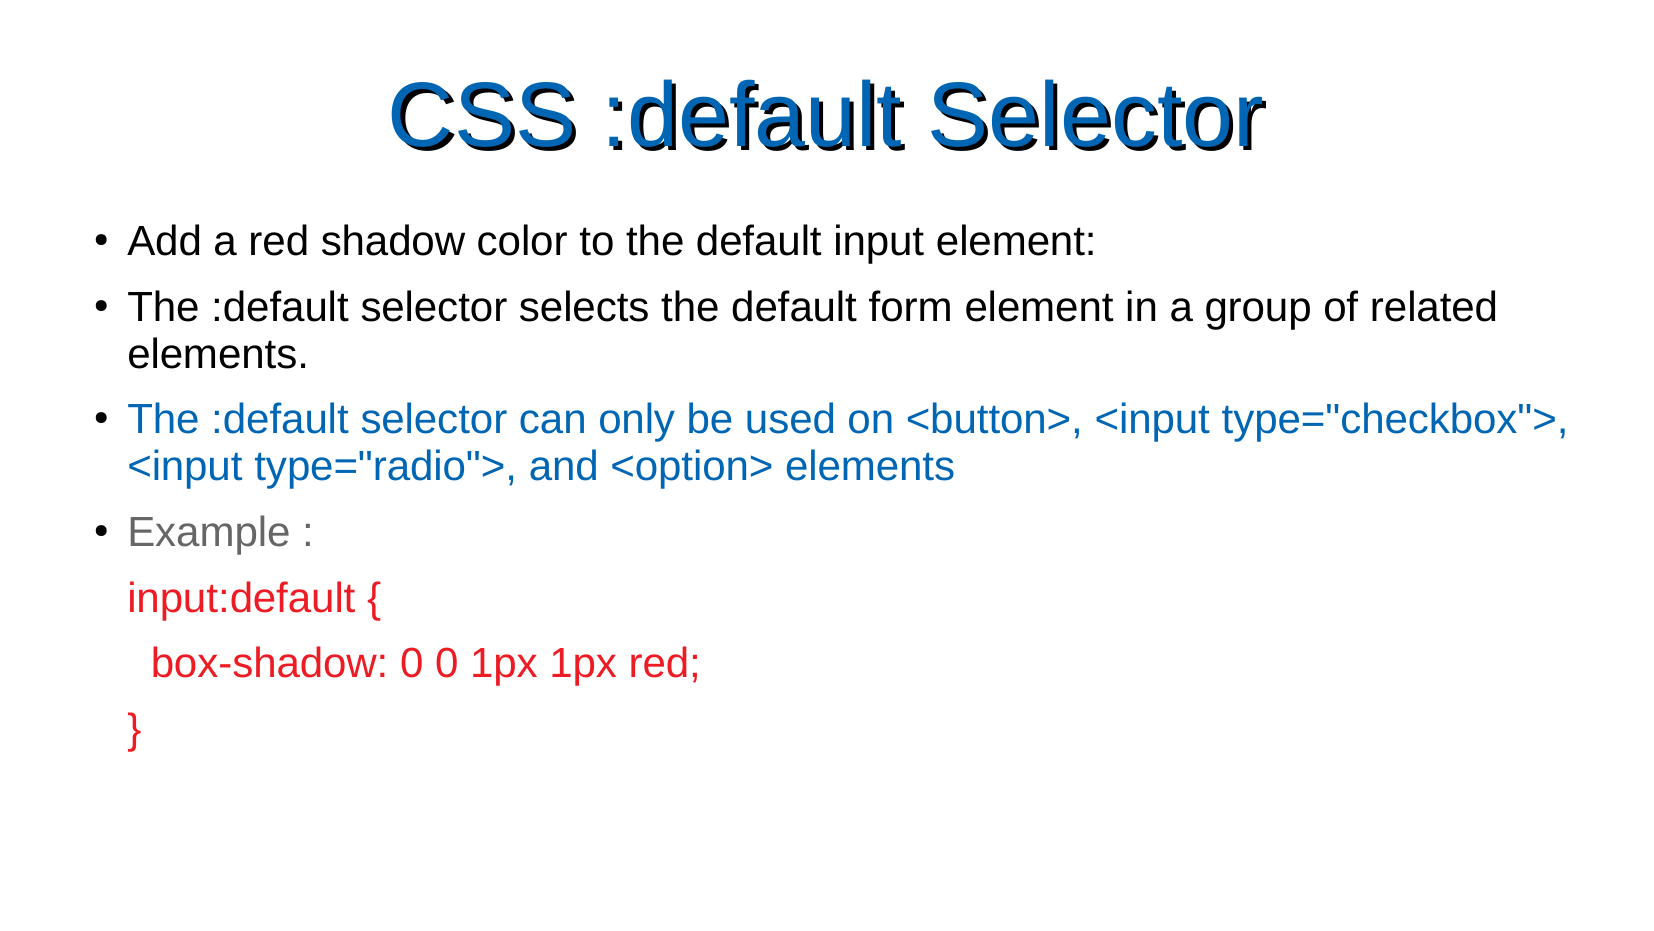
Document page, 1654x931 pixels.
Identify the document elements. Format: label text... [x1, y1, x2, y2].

title CSS :default Selector [82, 37, 1571, 193]
list Add a red shadow color to the default input element: The :default selector selects the default form element in a group of related elements. The :default selector can only be used on <button>, <input type="checkbox">, <input type="radio">, and <option> elements Example : input:default { box-shadow: 0 0 1px 1px red; } [82, 217, 1571, 758]
